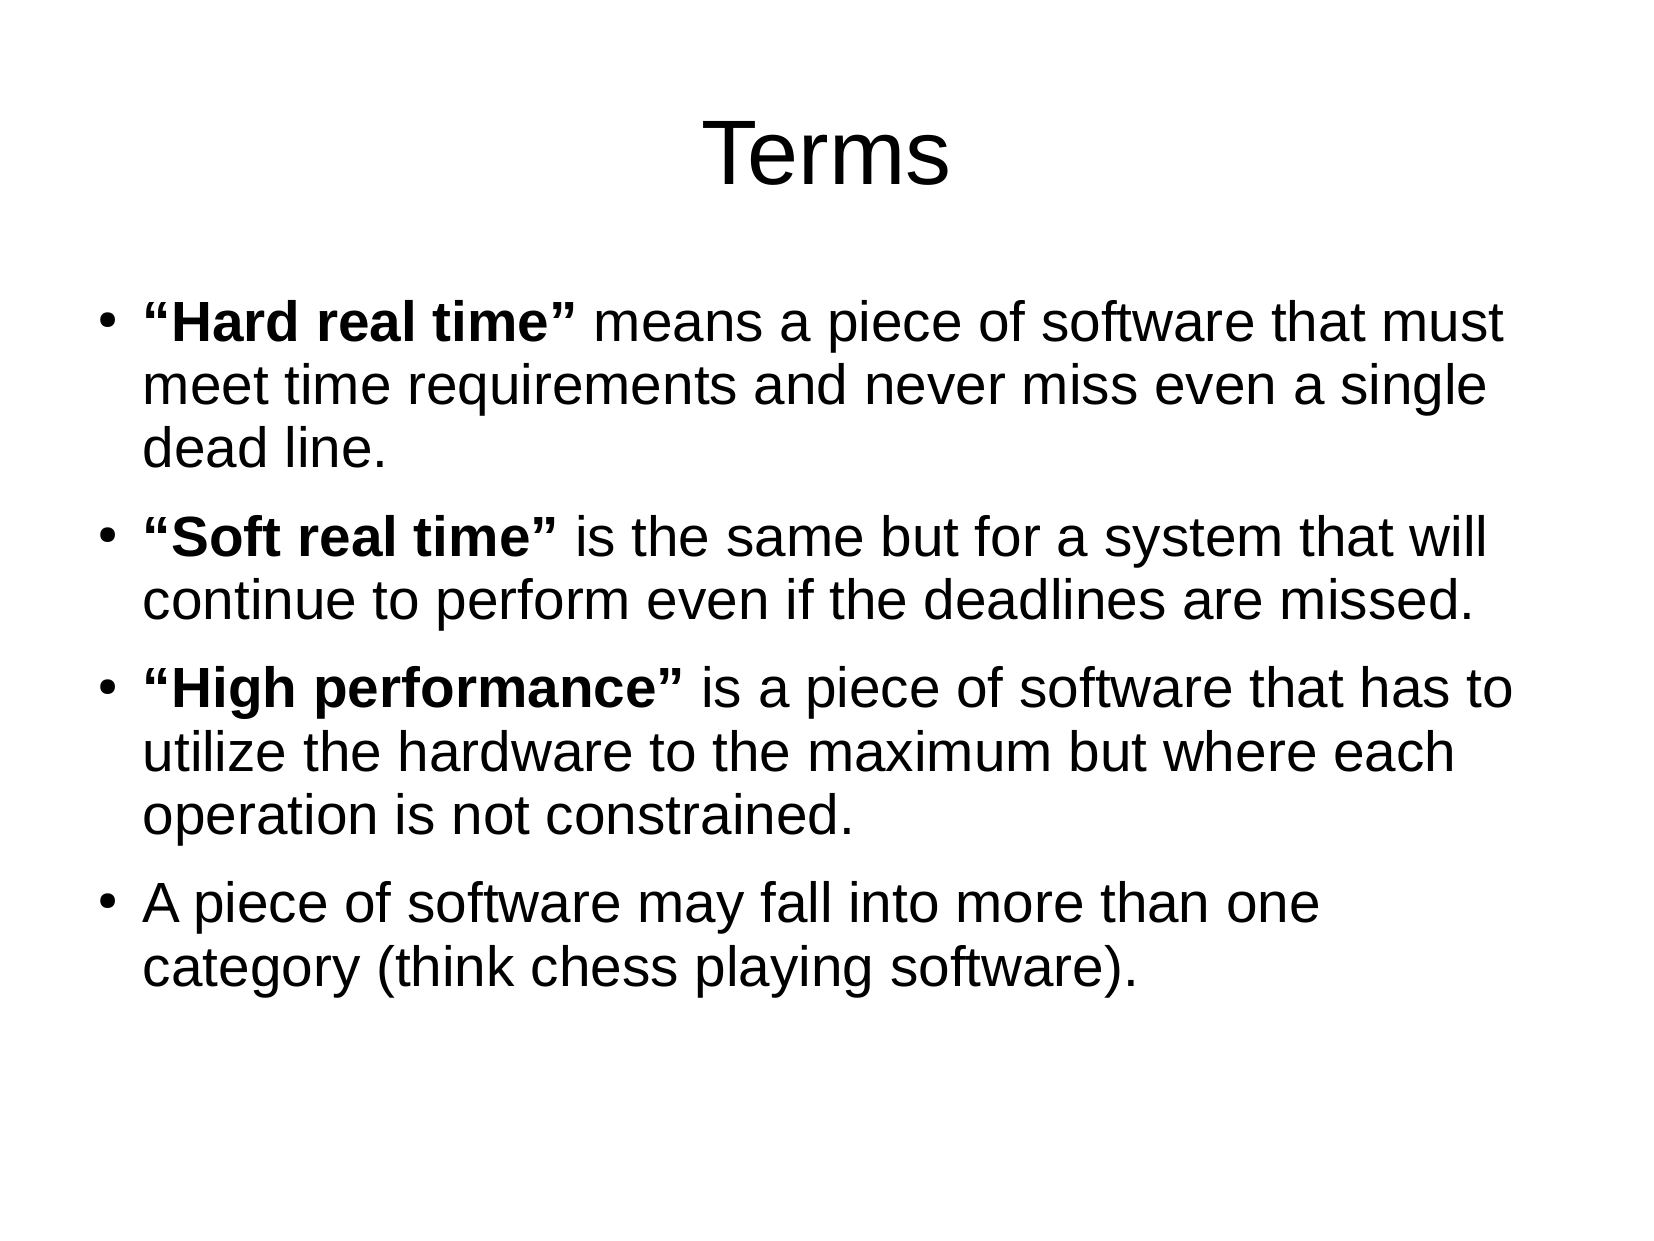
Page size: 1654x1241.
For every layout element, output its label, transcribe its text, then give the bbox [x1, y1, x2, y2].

title Terms [82, 49, 1571, 257]
list “Hard real time” means a piece of software that must meet time requirements and never miss even a single dead line. “Soft real time” is the same but for a system that will continue to perform even if the deadlines are missed. “High performance” is a piece of software that has to utilize the hardware to the maximum but where each operation is not constrained. A piece of software may fall into more than one category (think chess playing software). [82, 290, 1538, 1010]
